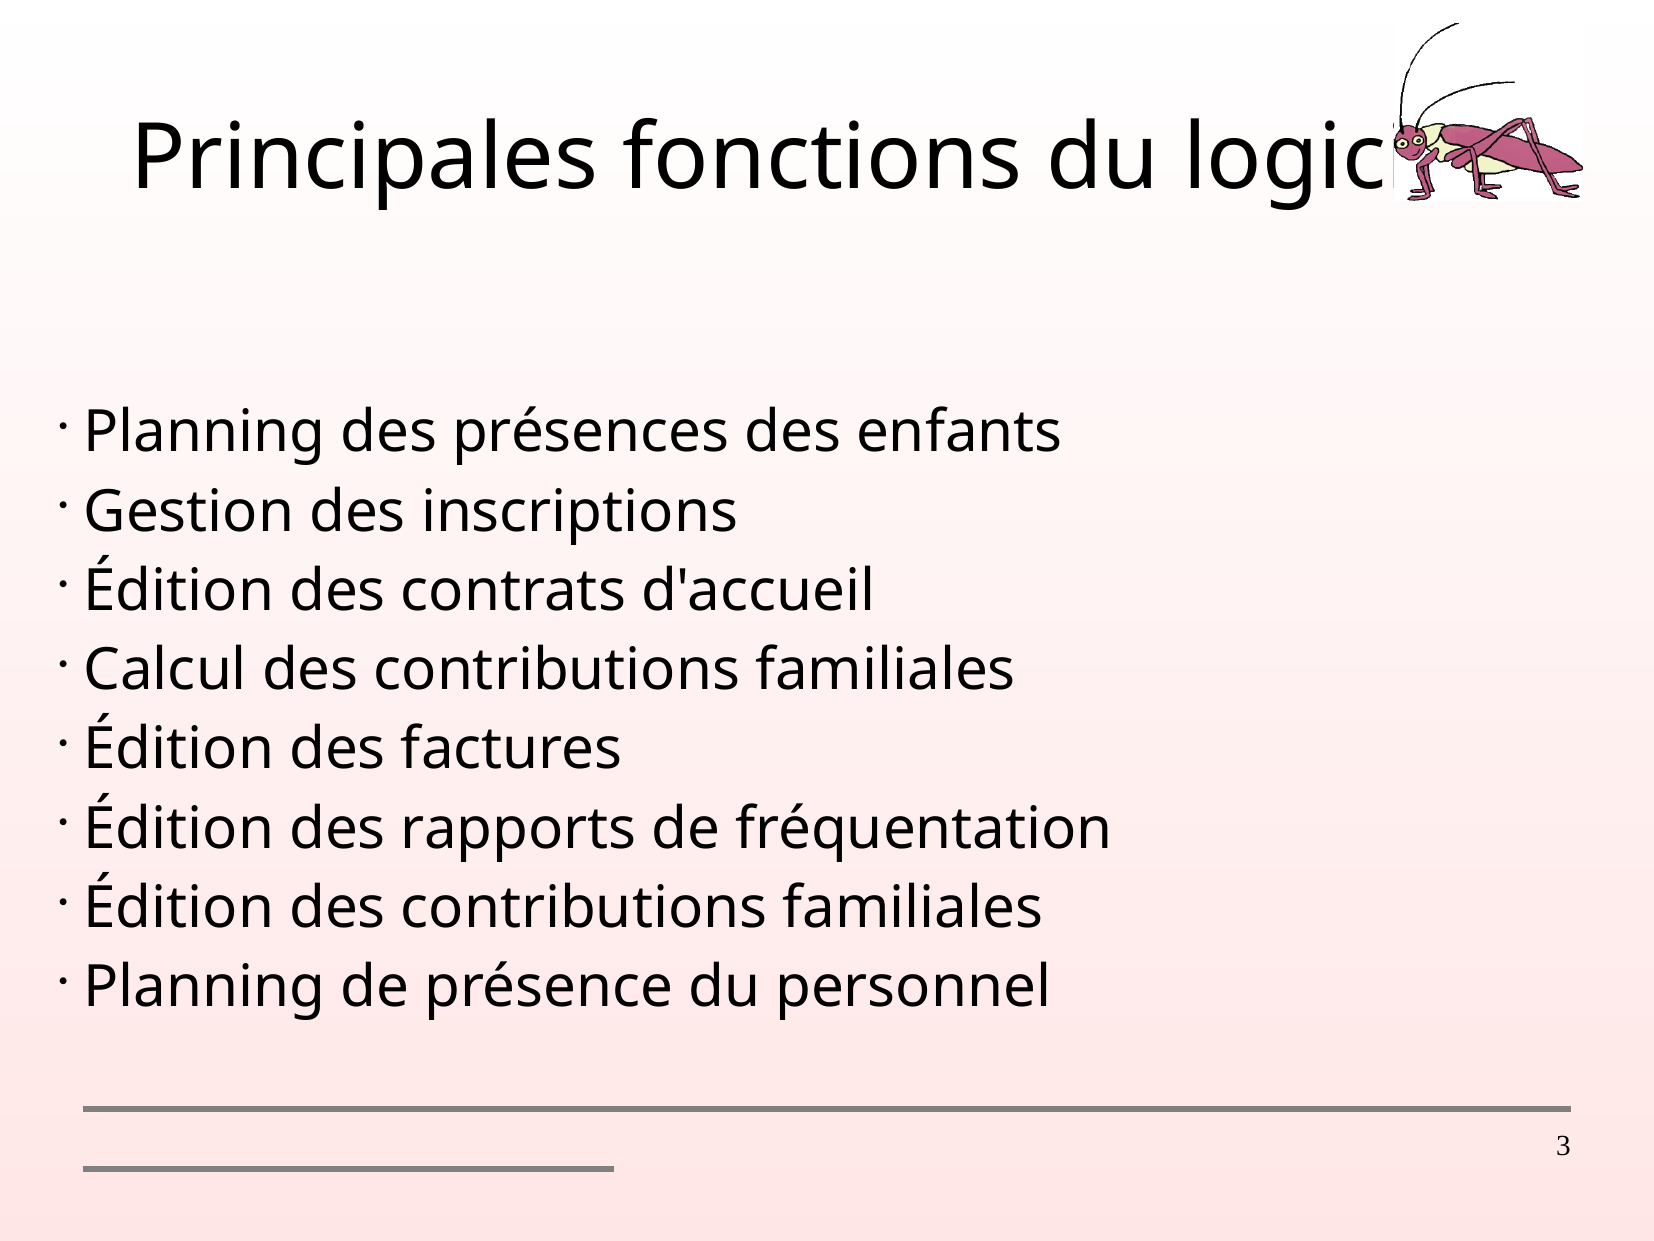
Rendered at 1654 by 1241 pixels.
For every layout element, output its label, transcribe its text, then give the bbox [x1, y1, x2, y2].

subtitle Planning des présences des enfants Gestion des inscriptions Édition des contrats d'accueil Calcul des contributions familiales Édition des factures Édition des rapports de fréquentation Édition des contributions familiales Planning de présence du personnel [59, 297, 1548, 1116]
title Principales fonctions du logiciel [82, 49, 1571, 257]
picture [1394, 23, 1583, 201]
